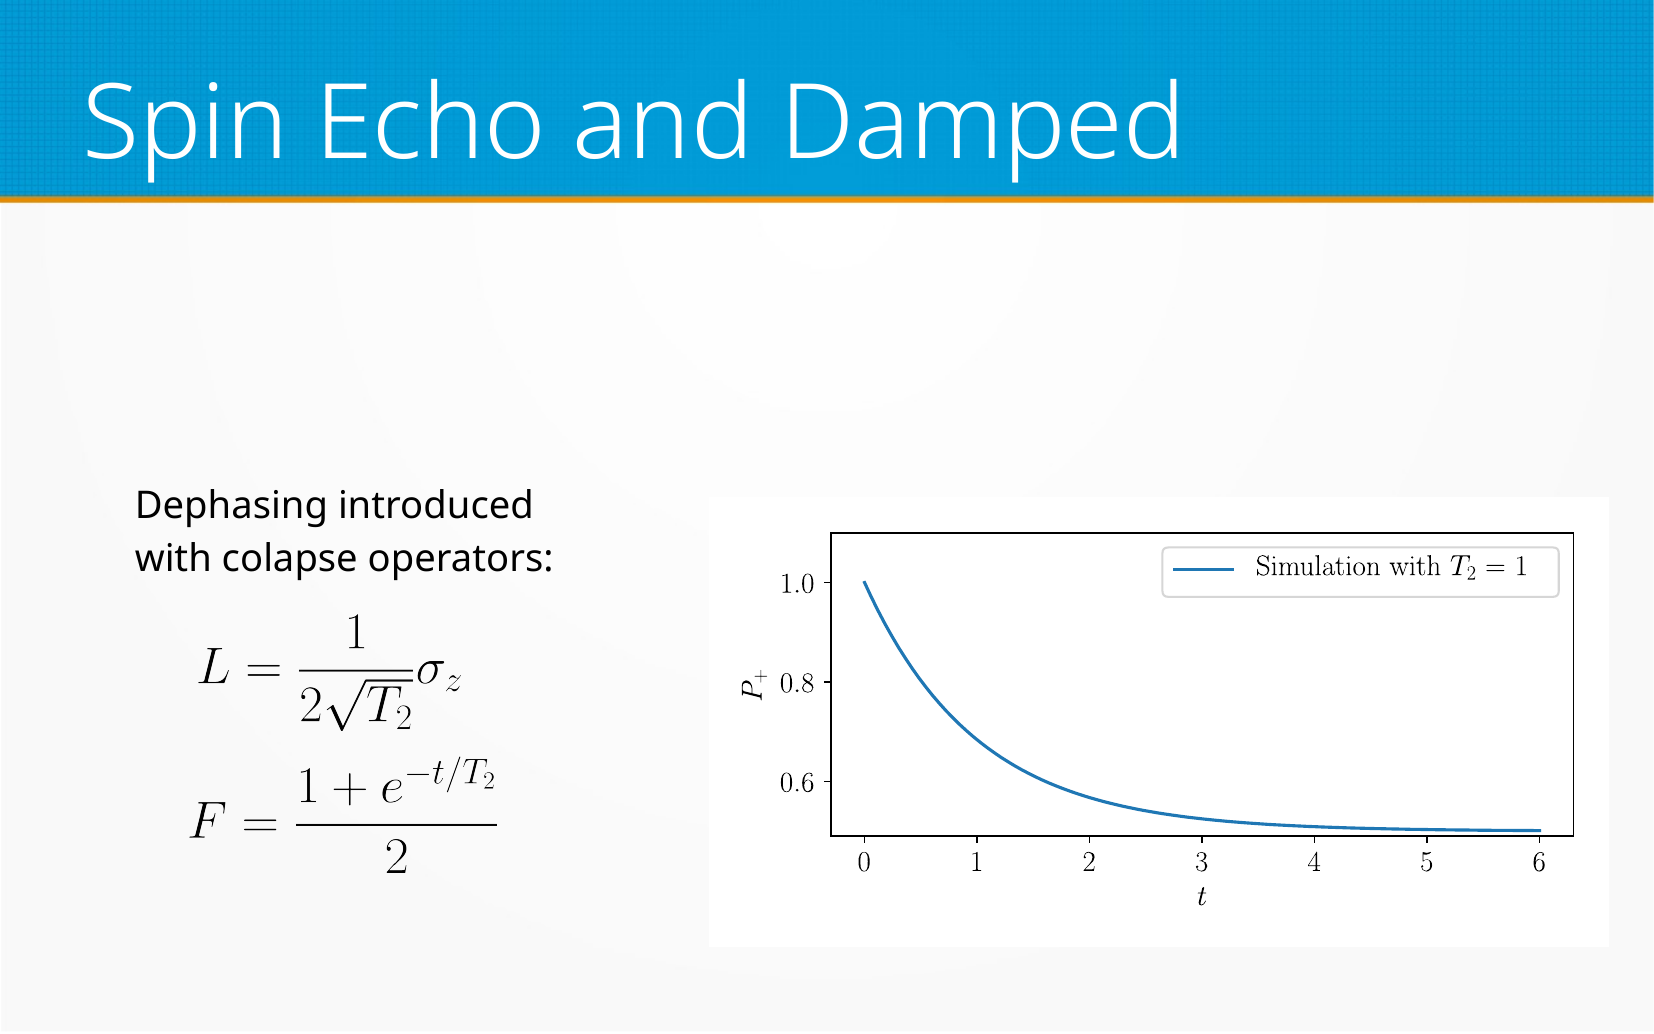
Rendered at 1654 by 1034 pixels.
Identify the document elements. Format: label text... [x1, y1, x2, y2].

title Spin Echo and Damped [82, 16, 1571, 190]
text_box Dephasing introduced with colapse operators: [128, 481, 606, 579]
picture [0, 195, 1654, 1034]
